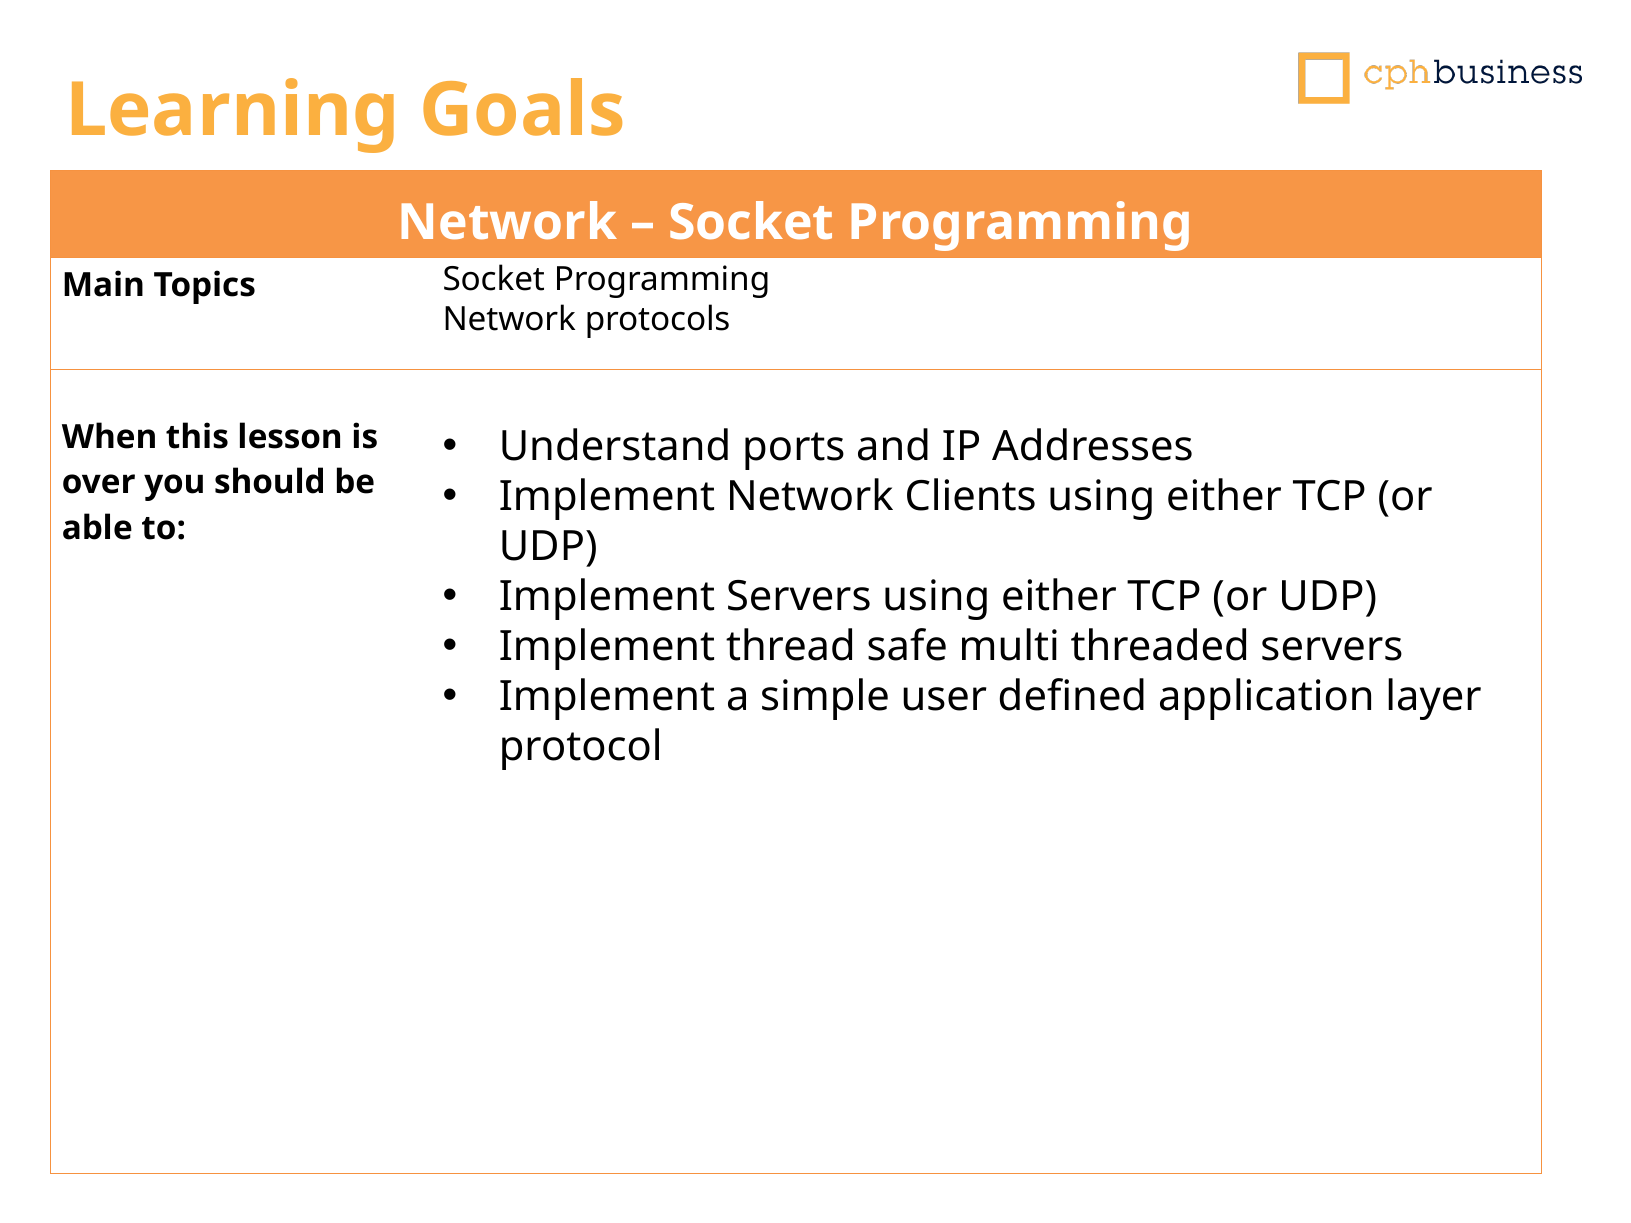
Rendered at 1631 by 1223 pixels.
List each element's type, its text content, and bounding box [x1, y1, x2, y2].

table_cell When this lesson is over you should be able to: [51, 370, 431, 1173]
table_cell Socket Programming Network protocols [431, 258, 1541, 369]
table_header Network – Socket Programming [51, 171, 1541, 257]
text_box Learning Goals [50, 47, 1385, 170]
table_cell Main Topics [51, 258, 431, 369]
table_cell Understand ports and IP Addresses Implement Network Clients using either TCP (or UDP) Implement Servers using either TCP (or UDP) Implement thread safe multi threaded servers Implement a simple user defined application layer protocol [431, 370, 1541, 1173]
picture [1247, 1, 1631, 155]
